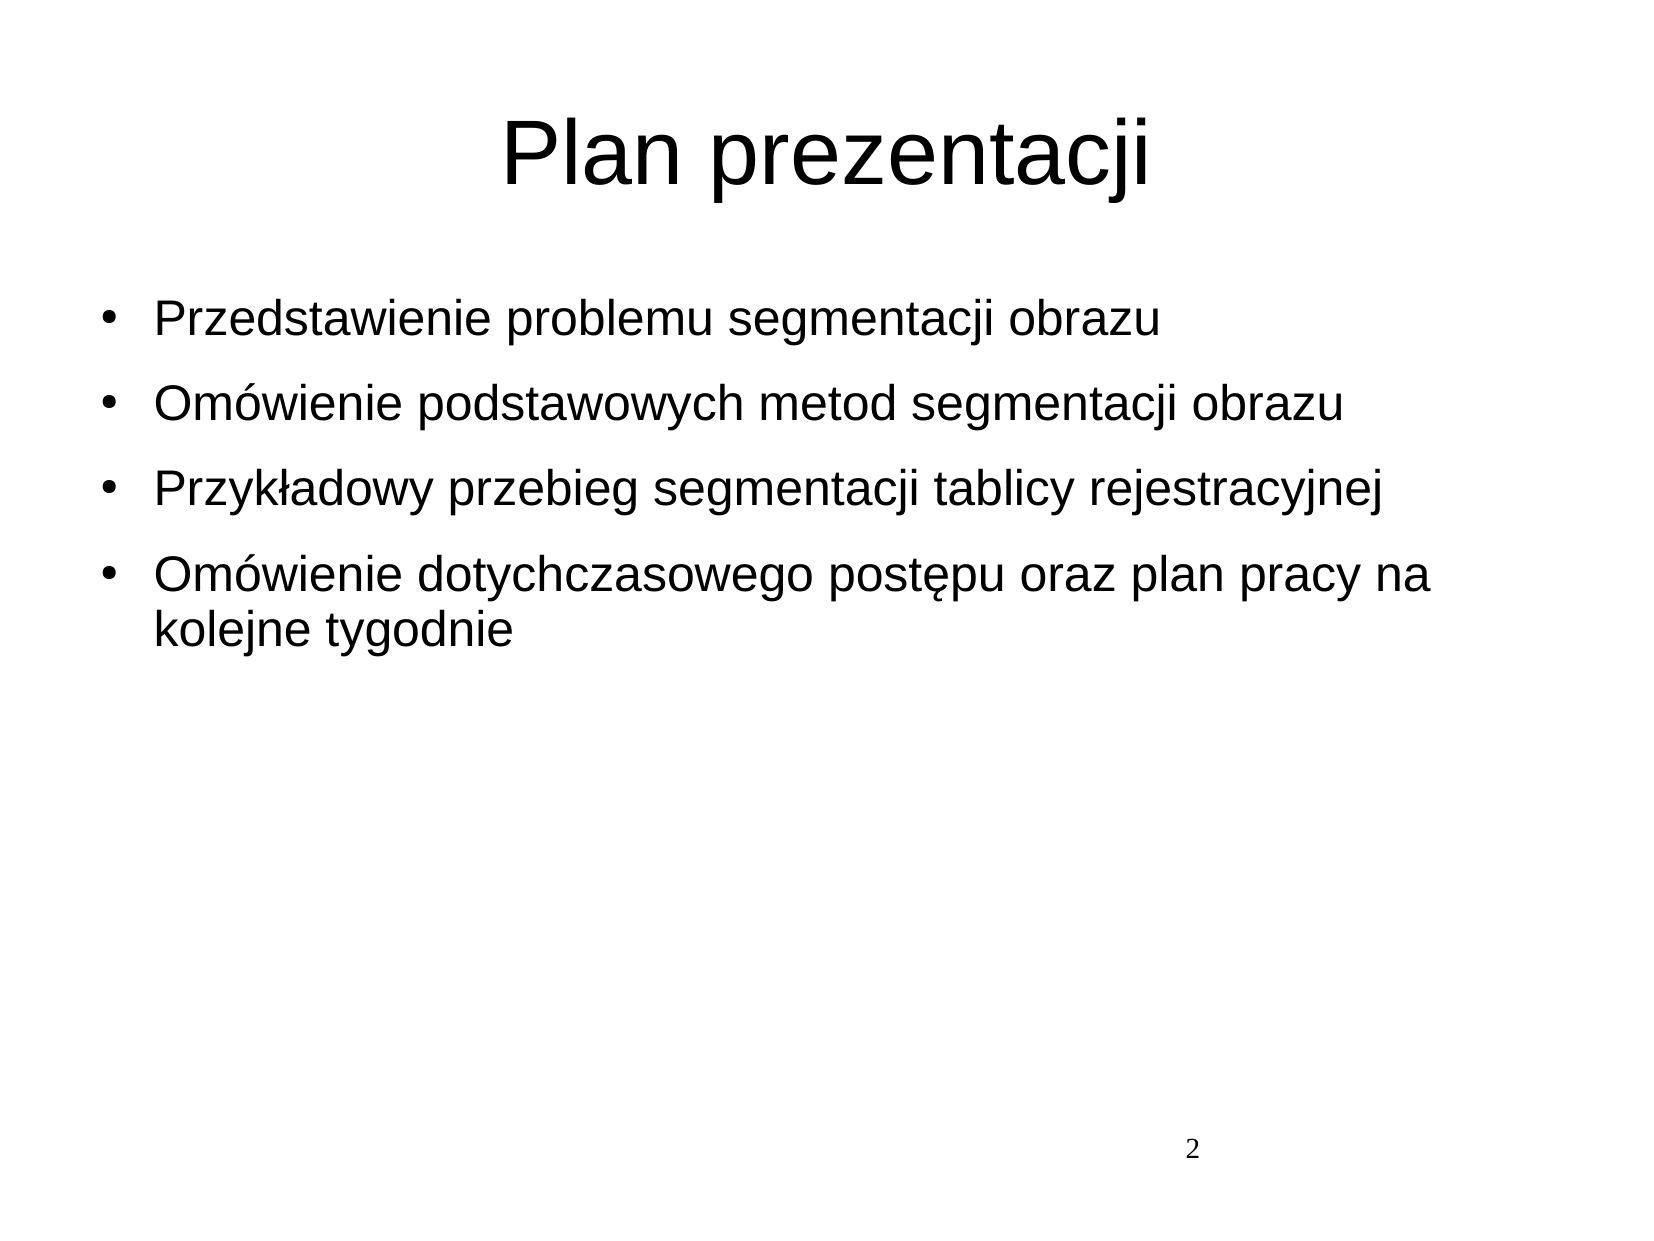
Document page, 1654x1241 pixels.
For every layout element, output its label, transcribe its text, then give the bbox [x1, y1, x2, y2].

title Plan prezentacji [82, 49, 1571, 257]
list Przedstawienie problemu segmentacji obrazu Omówienie podstawowych metod segmentacji obrazu Przykładowy przebieg segmentacji tablicy rejestracyjnej Omówienie dotychczasowego postępu oraz plan pracy na kolejne tygodnie [82, 290, 1571, 1010]
